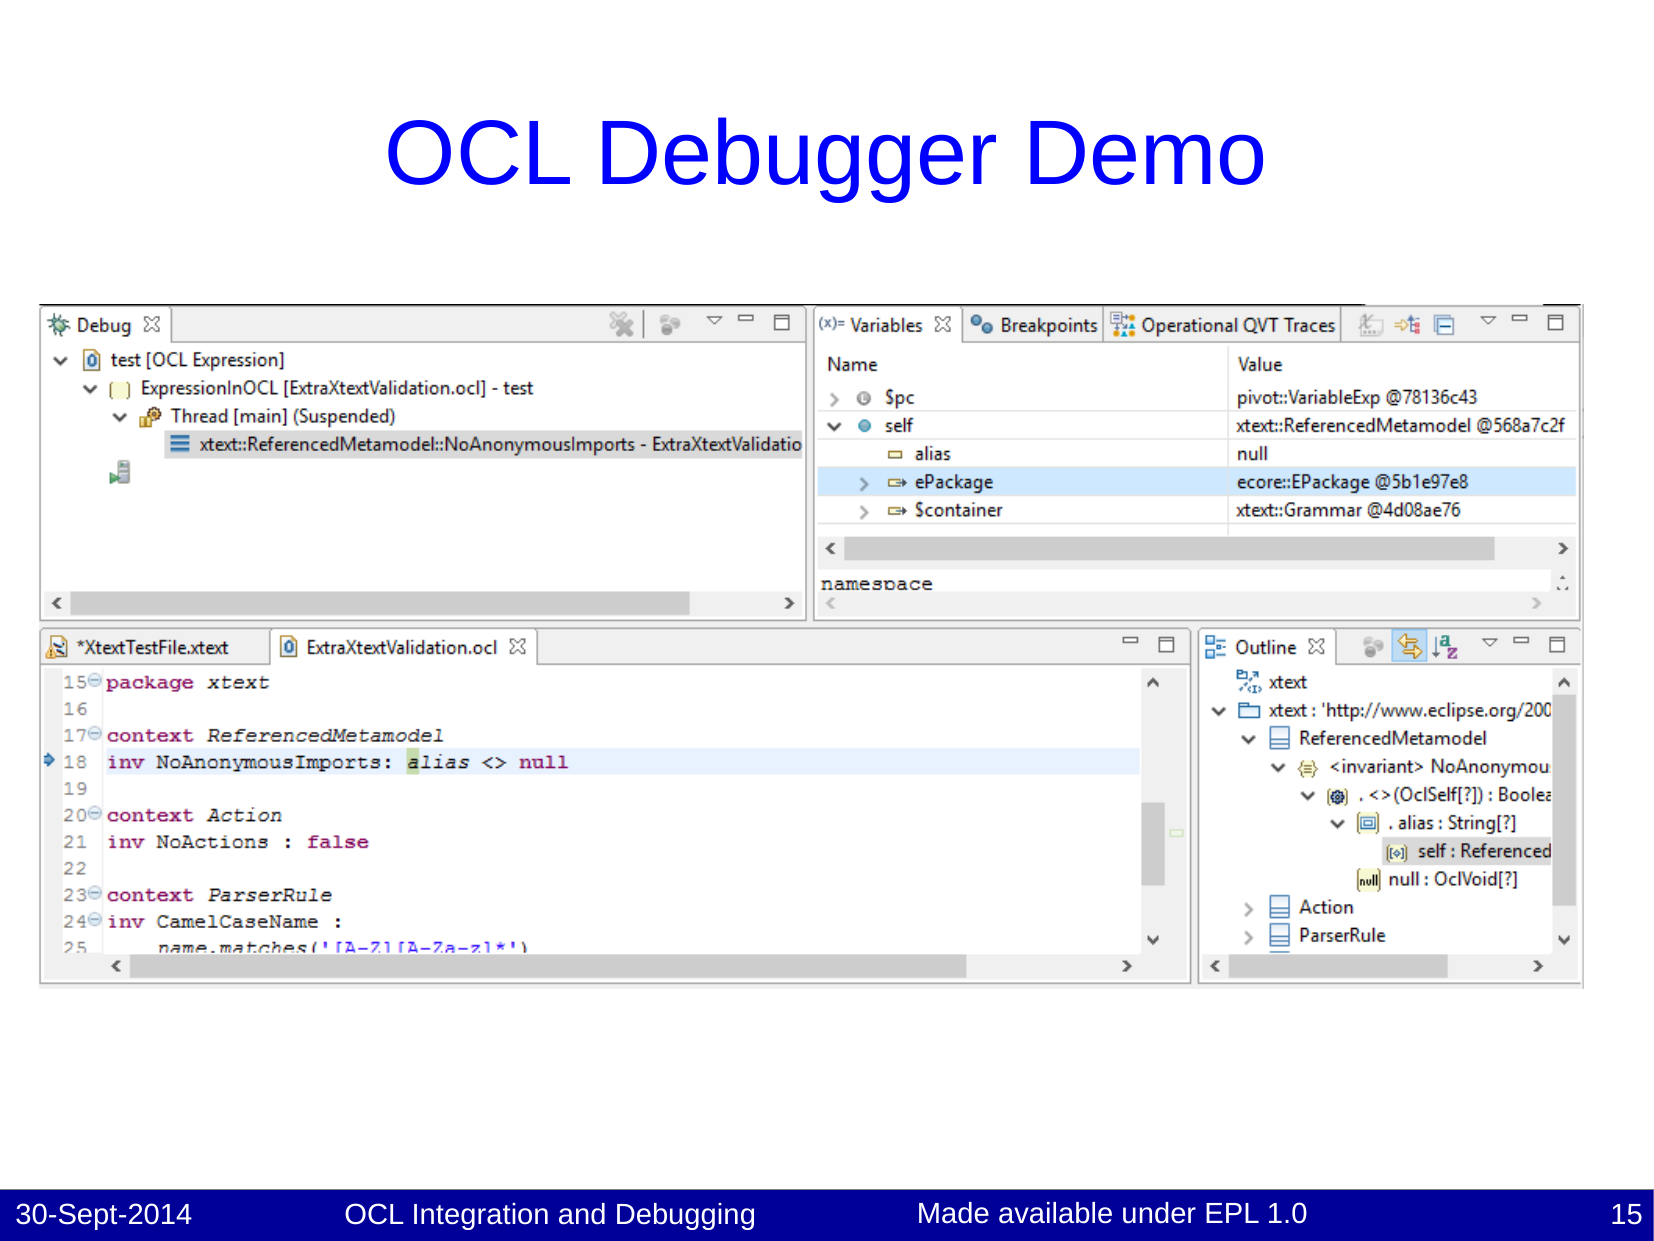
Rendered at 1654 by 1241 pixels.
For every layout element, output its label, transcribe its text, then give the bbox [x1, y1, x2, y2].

picture [38, 304, 1584, 989]
title OCL Debugger Demo [82, 49, 1571, 257]
